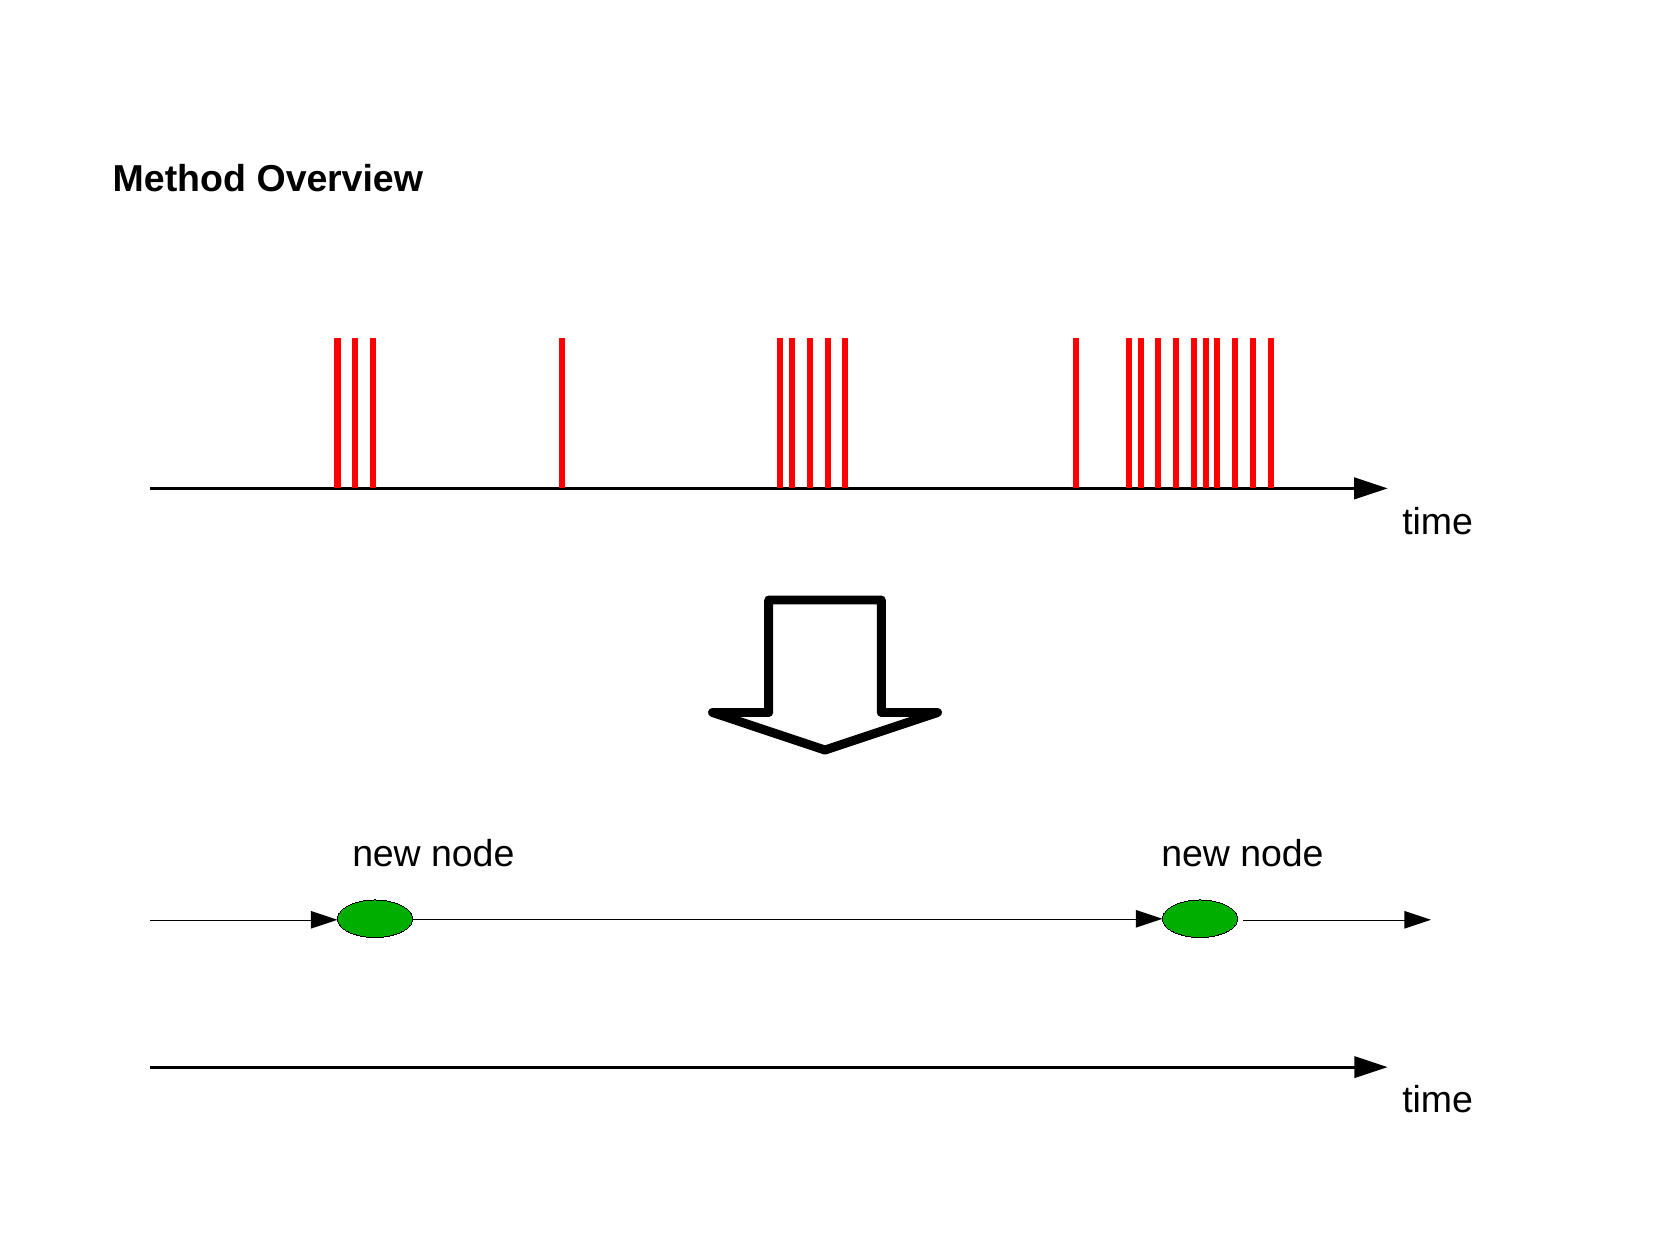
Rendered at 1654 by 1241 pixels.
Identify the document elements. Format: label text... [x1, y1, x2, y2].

text_box new node [337, 825, 530, 896]
text_box [337, 899, 413, 938]
text_box [712, 600, 938, 751]
text_box new node [1146, 825, 1339, 896]
text_box time [1387, 1071, 1488, 1143]
text_box time [1387, 492, 1488, 564]
text_box Method Overview [97, 150, 1613, 612]
text_box [1162, 899, 1238, 938]
